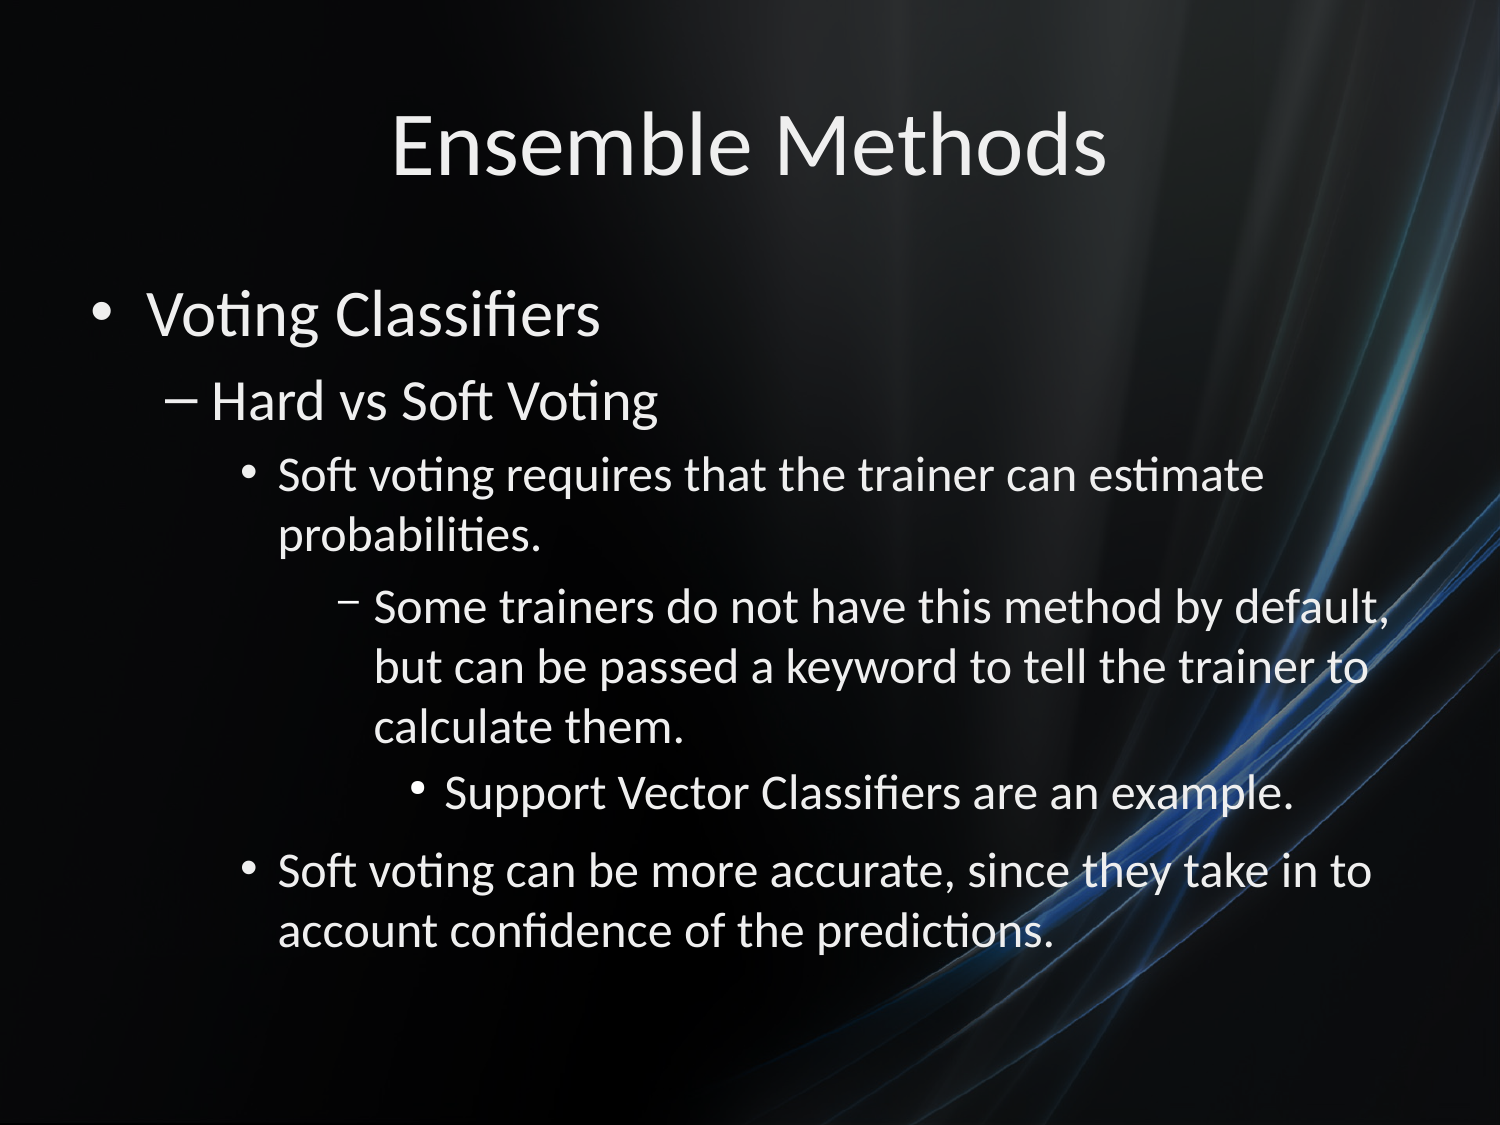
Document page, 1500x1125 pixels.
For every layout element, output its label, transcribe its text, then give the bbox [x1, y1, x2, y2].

title Ensemble Methods [75, 45, 1425, 233]
picture [0, 0, 1500, 1125]
list Voting Classifiers Hard vs Soft Voting Soft voting requires that the trainer can estimate probabilities. Some trainers do not have this method by default, but can be passed a keyword to tell the trainer to calculate them. Support Vector Classifiers are an example. Soft voting can be more accurate, since they take in to account confidence of the predictions. [75, 262, 1425, 1005]
